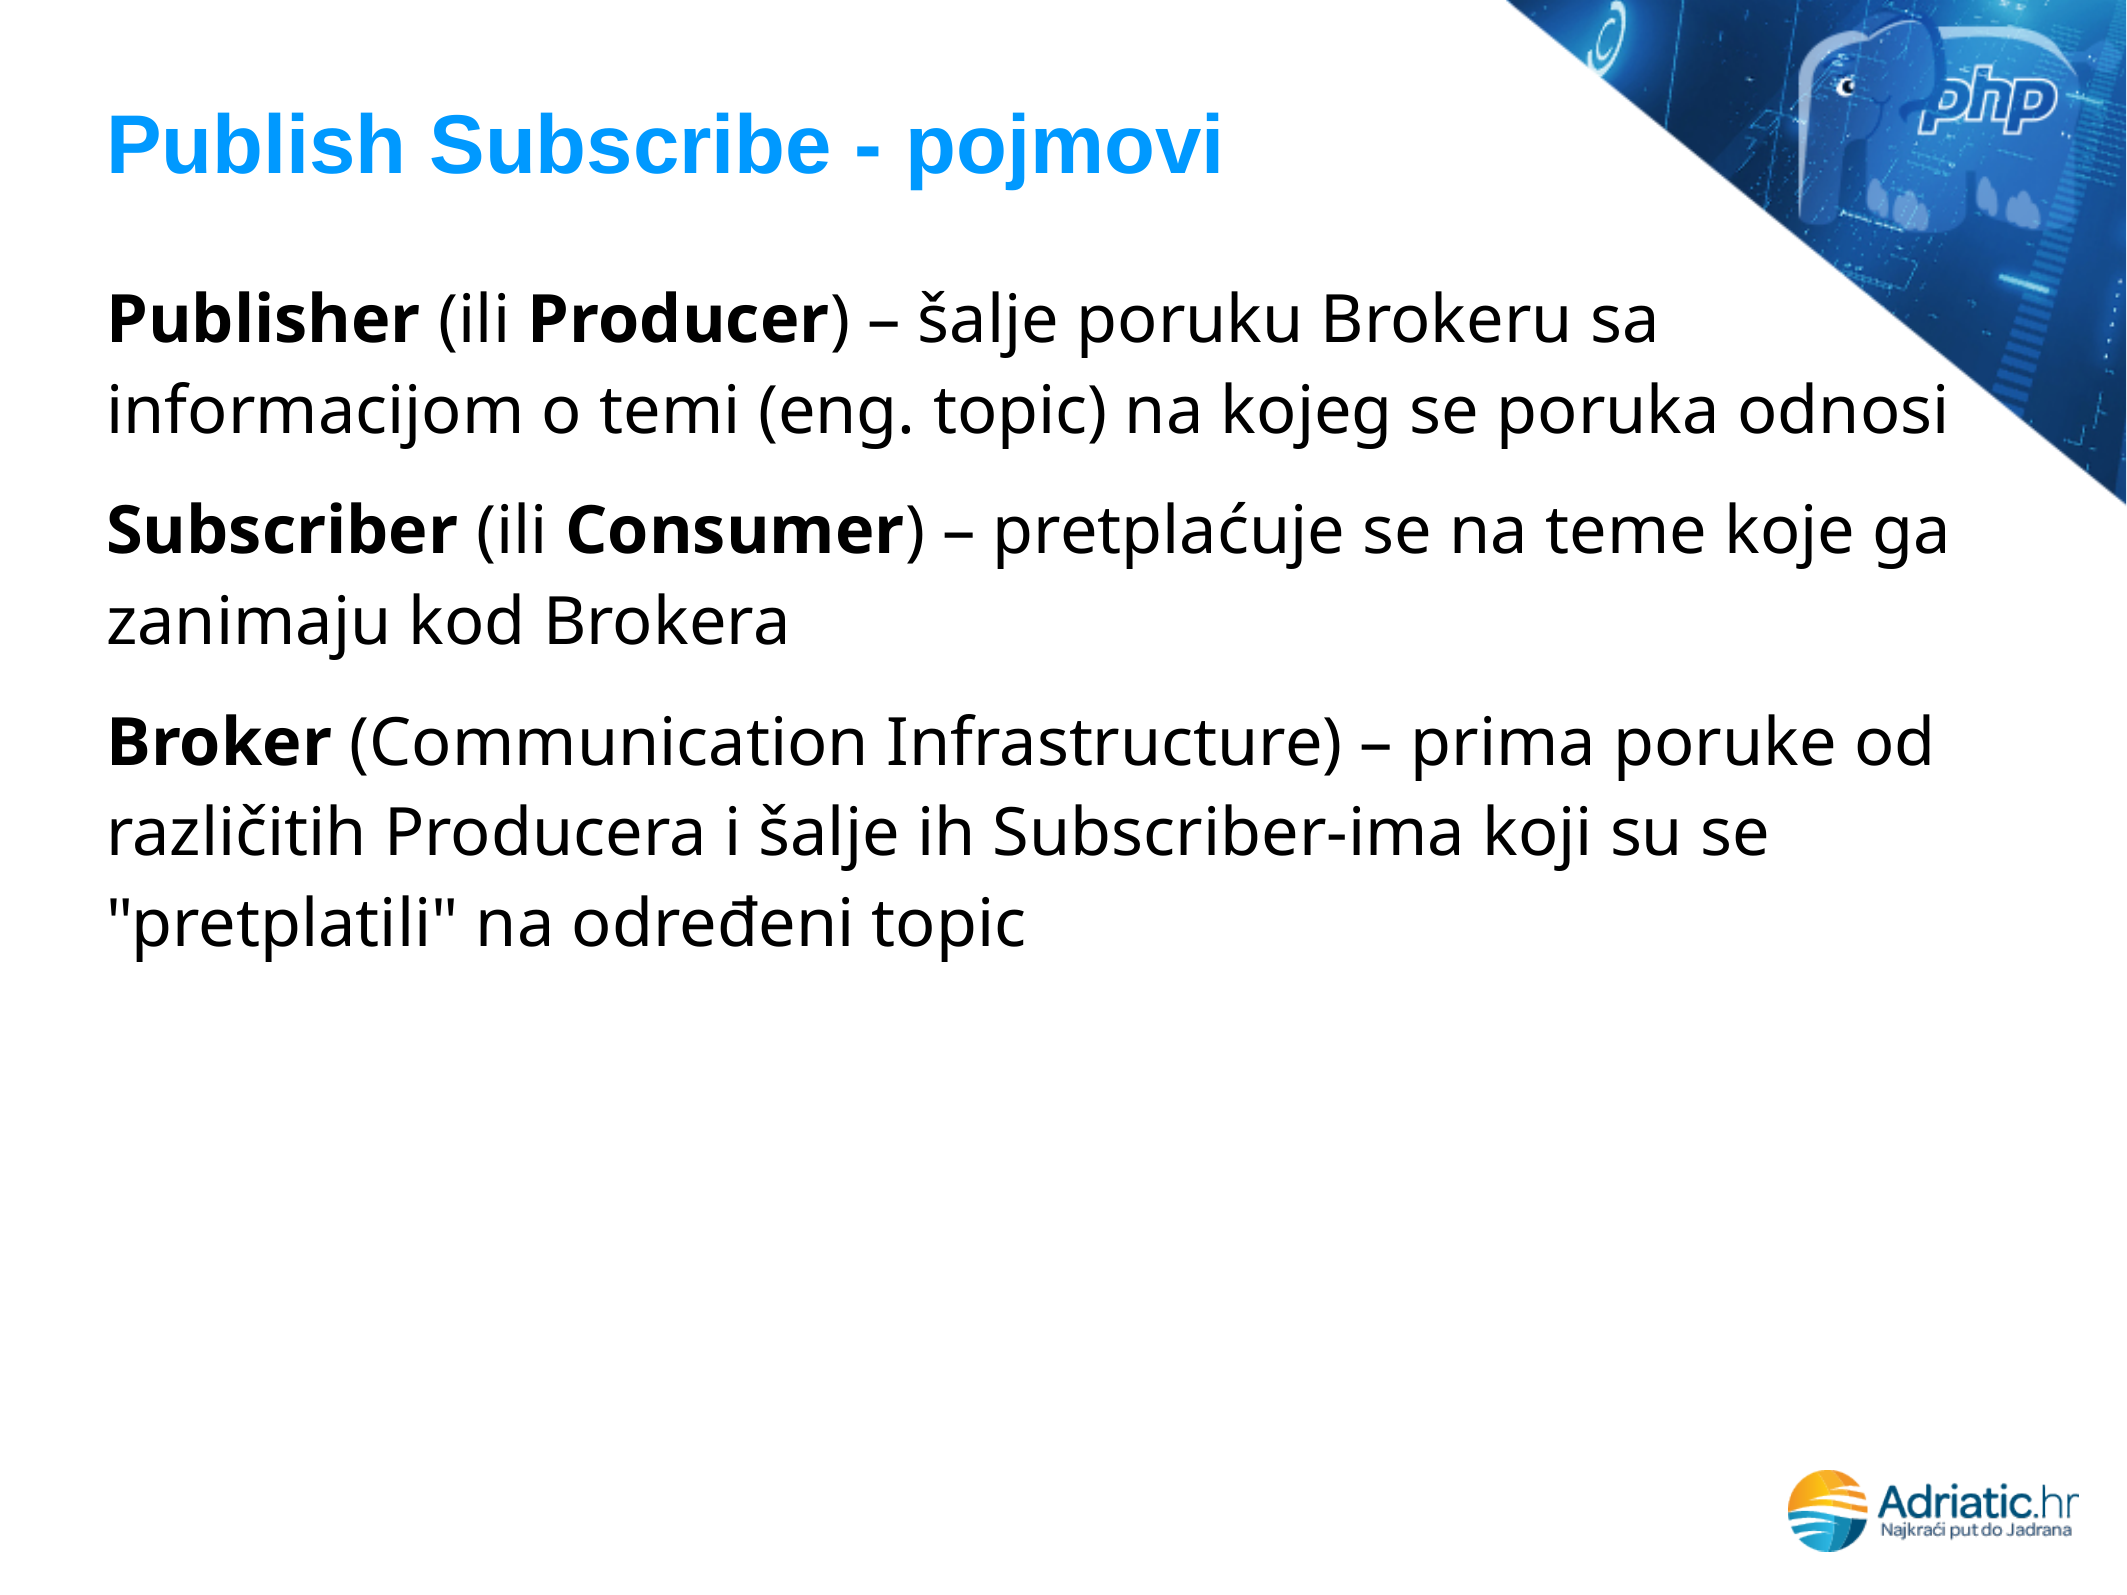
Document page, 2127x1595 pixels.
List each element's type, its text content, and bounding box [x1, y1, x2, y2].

picture [1788, 1470, 2079, 1552]
list Publisher (ili Producer) – šalje poruku Brokeru sa informacijom o temi (eng. topic) na kojeg se poruka odnosi Subscriber (ili Consumer) – pretplaćuje se na teme koje ga zanimaju kod Brokera Broker (Communication Infrastructure) – prima poruke od različitih Producera i šalje ih Subscriber-ima koji su se "pretplatili" na određeni topic [106, 271, 2020, 1453]
picture [1505, 0, 2127, 625]
title Publish Subscribe - pojmovi [106, 70, 1630, 219]
